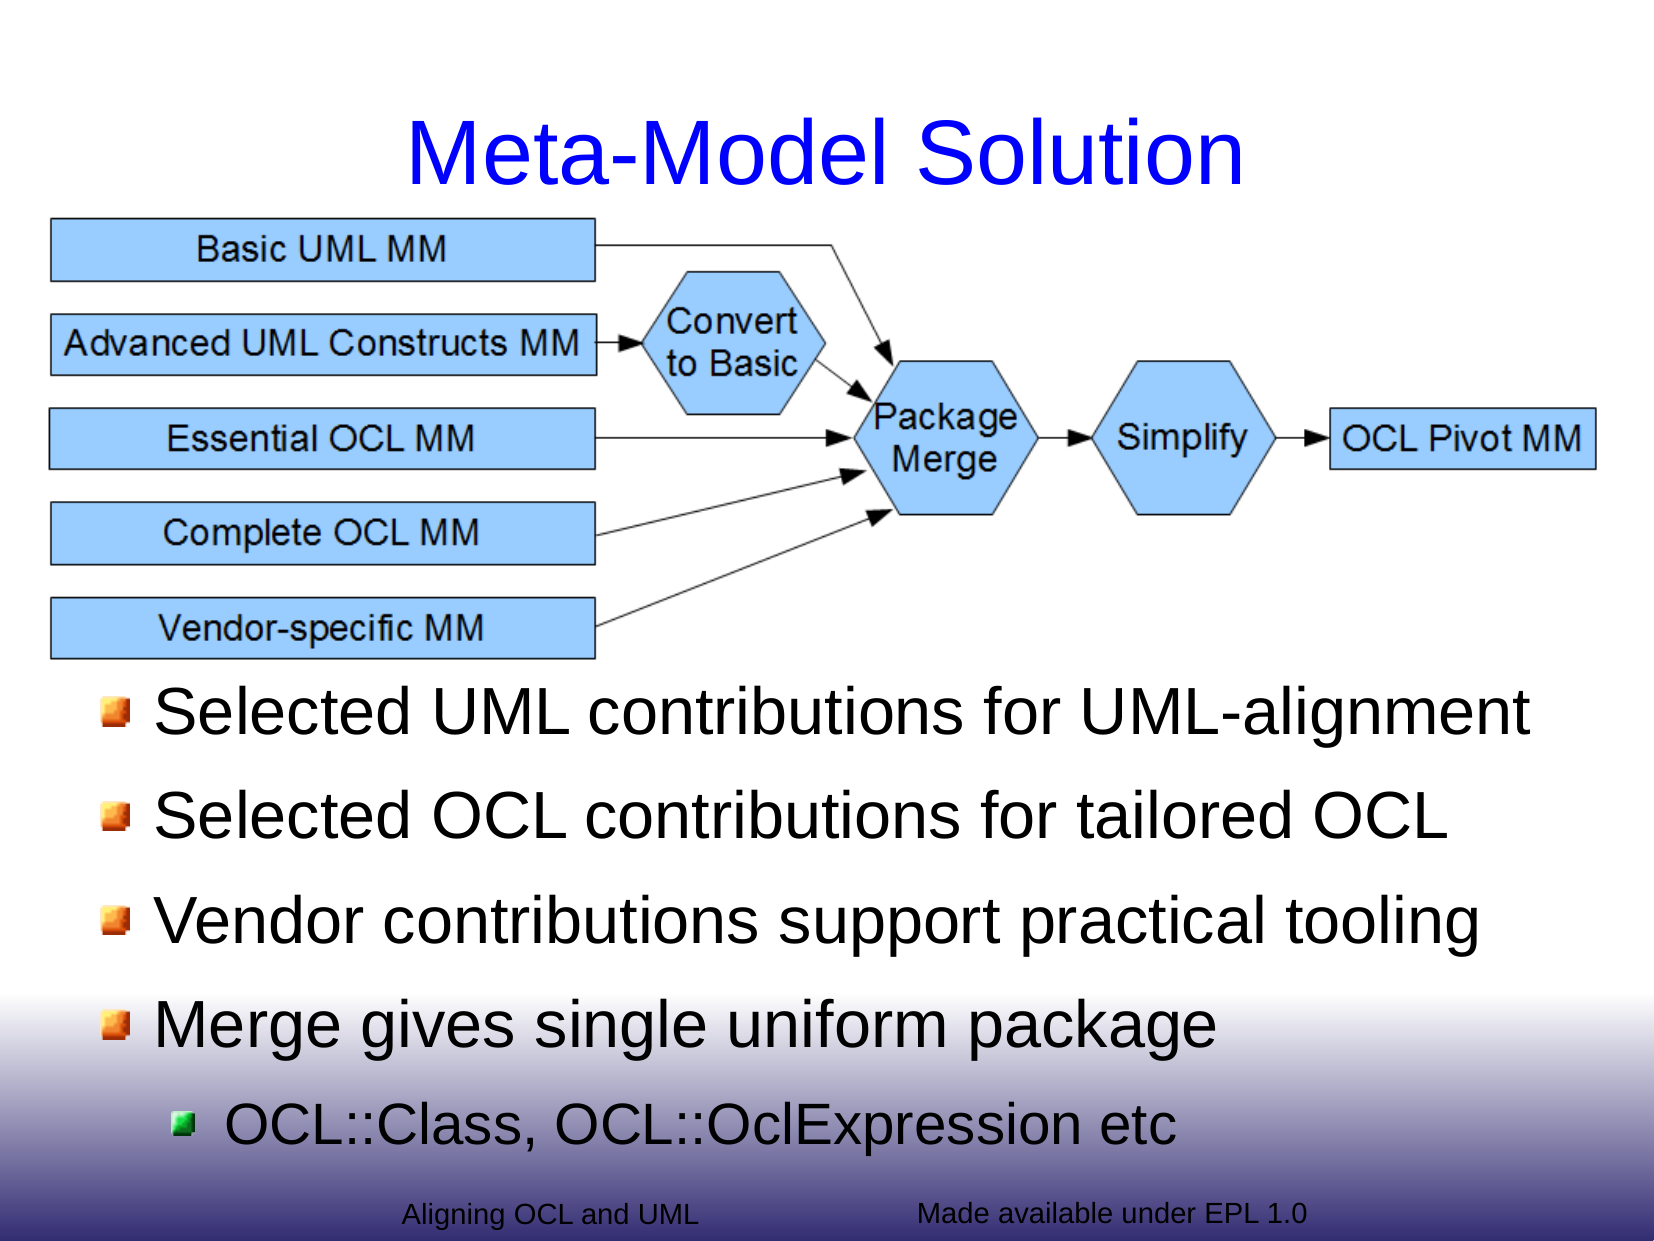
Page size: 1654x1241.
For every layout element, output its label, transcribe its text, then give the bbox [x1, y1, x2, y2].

picture [27, 204, 1622, 677]
title Meta-Model Solution [82, 49, 1571, 204]
list Selected UML contributions for UML-alignment Selected OCL contributions for tailored OCL Vendor contributions support practical tooling Merge gives single uniform package OCL::Class, OCL::OclExpression etc [82, 677, 1571, 1157]
